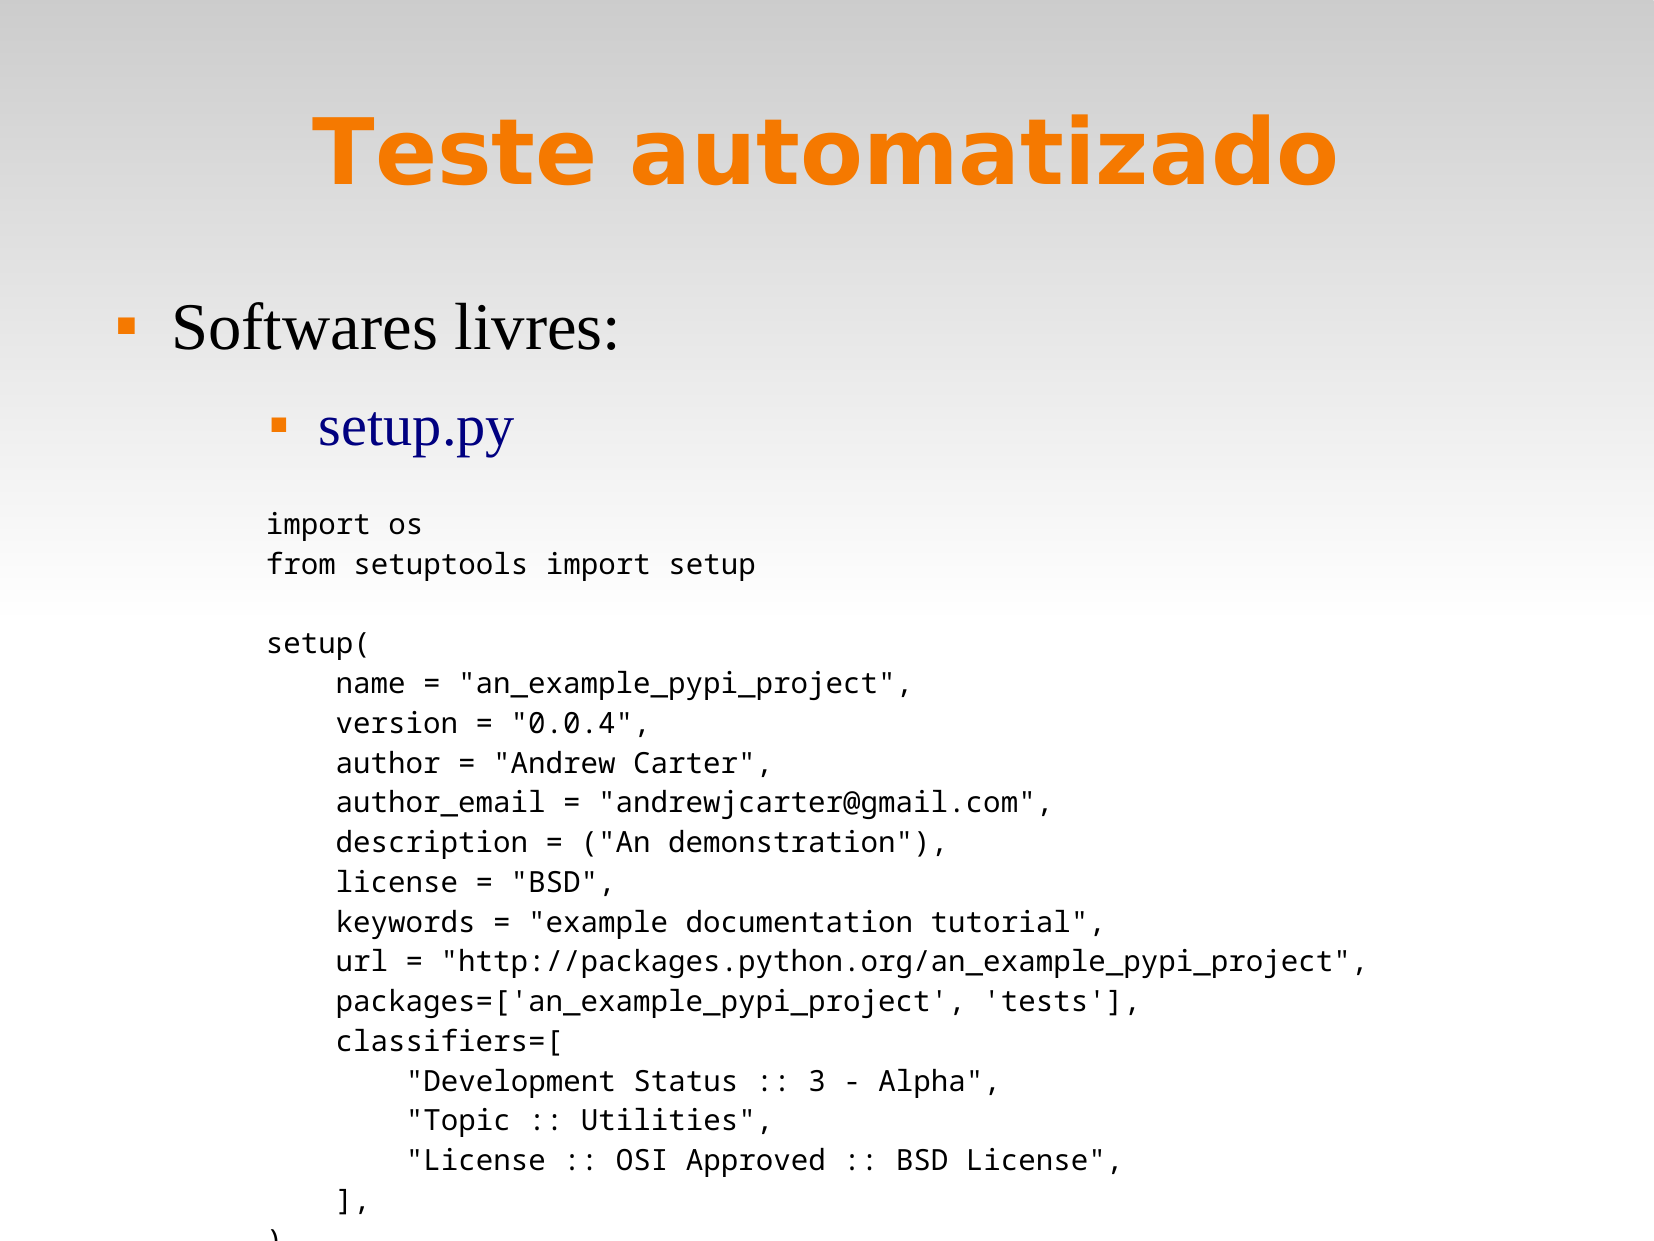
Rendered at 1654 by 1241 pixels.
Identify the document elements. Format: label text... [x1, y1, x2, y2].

list Softwares livres: setup.py [82, 290, 1571, 502]
title Teste automatizado [82, 49, 1571, 257]
text_box import os from setuptools import setup setup( name = "an_example_pypi_project", version = "0.0.4", author = "Andrew Carter", author_email = "andrewjcarter@gmail.com", description = ("An demonstration"), license = "BSD", keywords = "example documentation tutorial", url = "http://packages.python.org/an_example_pypi_project", packages=['an_example_pypi_project', 'tests'], classifiers=[ "Development Status :: 3 - Alpha", "Topic :: Utilities", "License :: OSI Approved :: BSD License", ], ) [250, 496, 1403, 1176]
